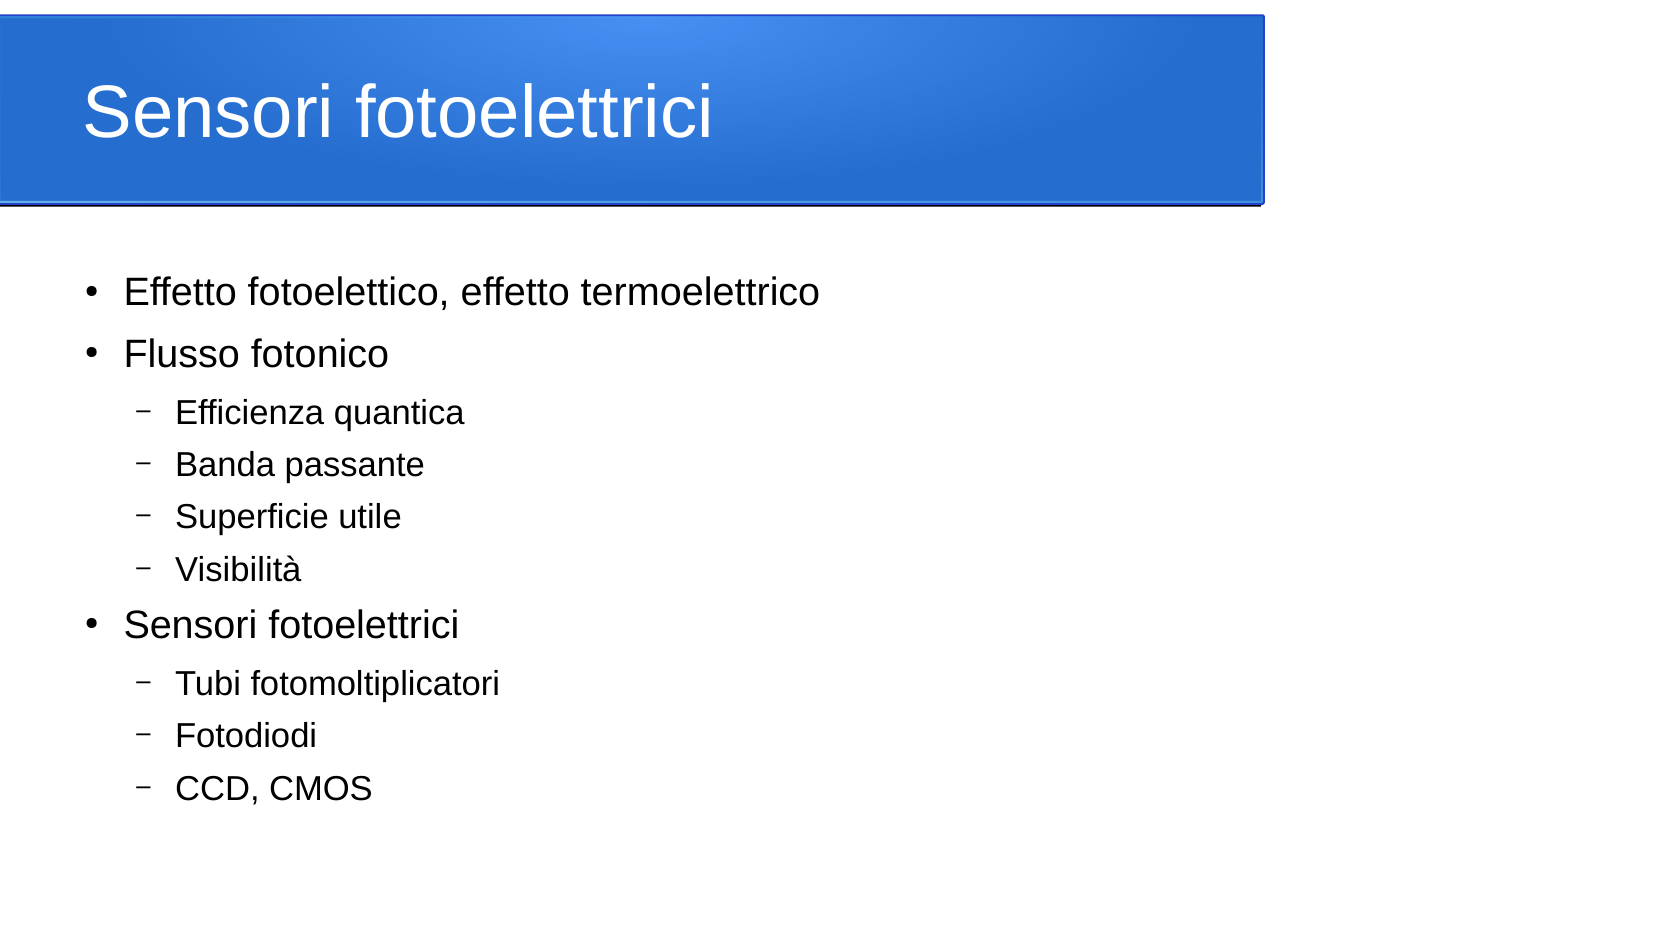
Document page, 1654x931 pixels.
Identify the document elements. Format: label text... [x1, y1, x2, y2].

list Effetto fotoelettico, effetto termoelettrico Flusso fotonico Efficienza quantica Banda passante Superficie utile Visibilità Sensori fotoelettrici Tubi fotomoltiplicatori Fotodiodi CCD, CMOS [71, 270, 1561, 810]
title Sensori fotoelettrici [82, 35, 1235, 189]
